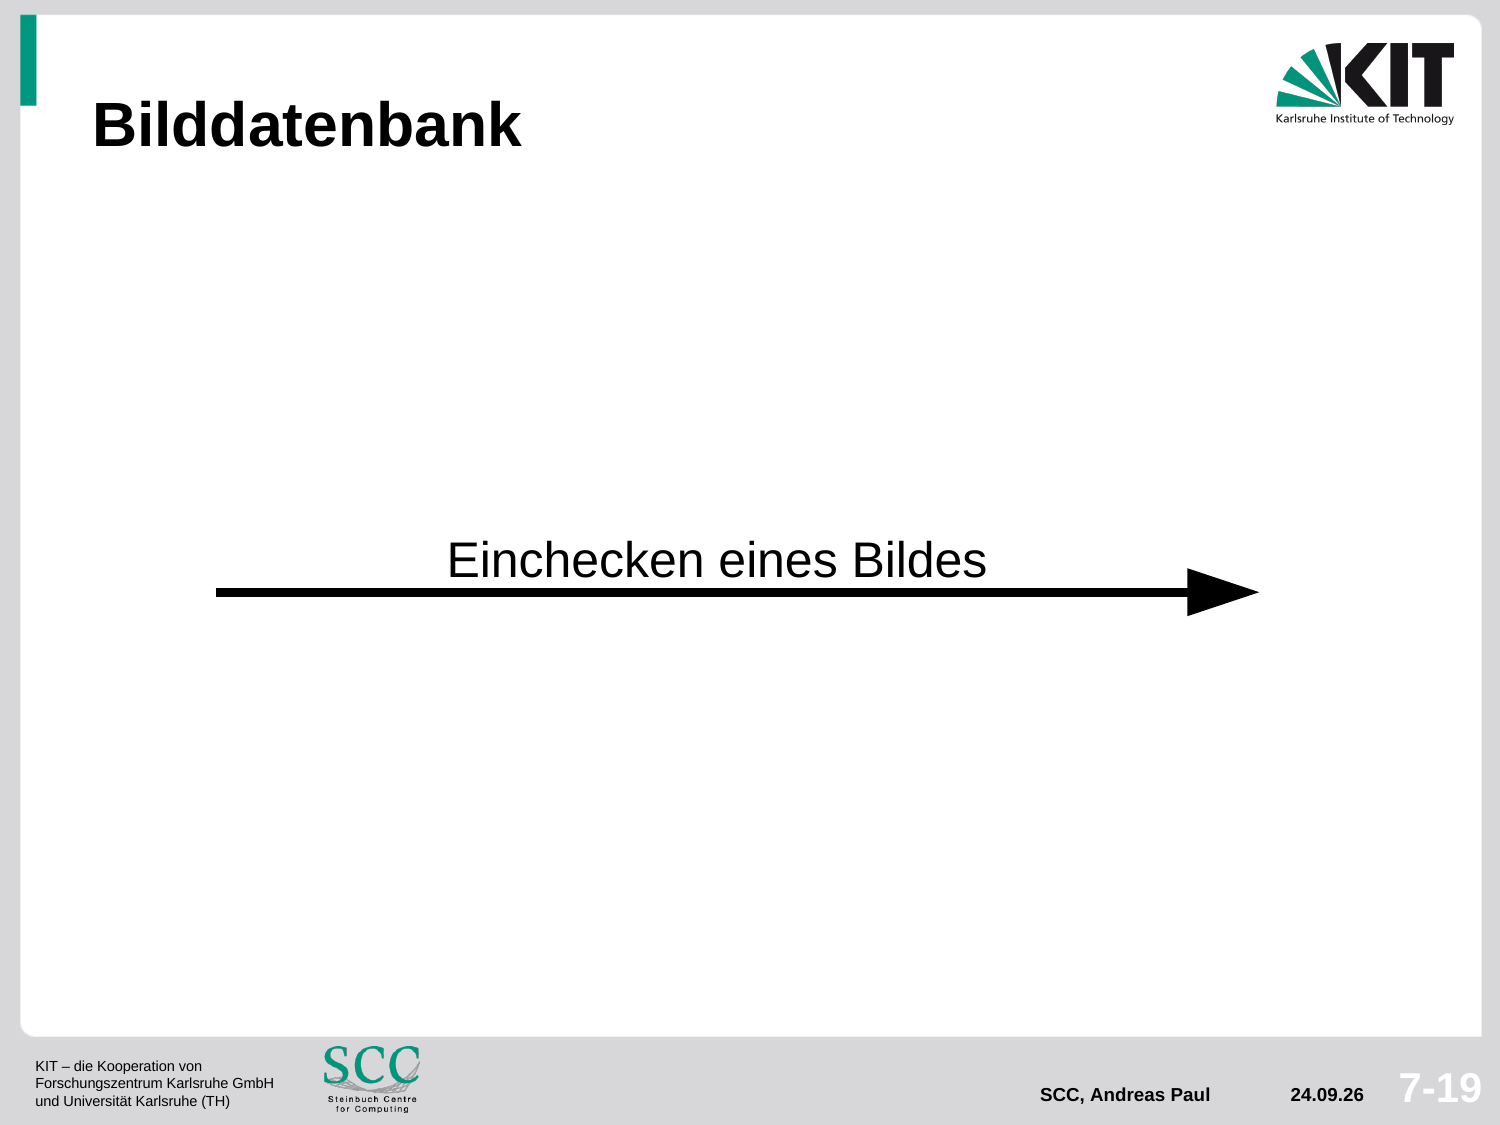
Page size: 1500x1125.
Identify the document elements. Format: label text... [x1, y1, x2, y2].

title Bilddatenbank [92, 56, 1147, 192]
text_box Einchecken eines Bildes [430, 518, 1199, 597]
picture [0, 0, 1500, 1125]
